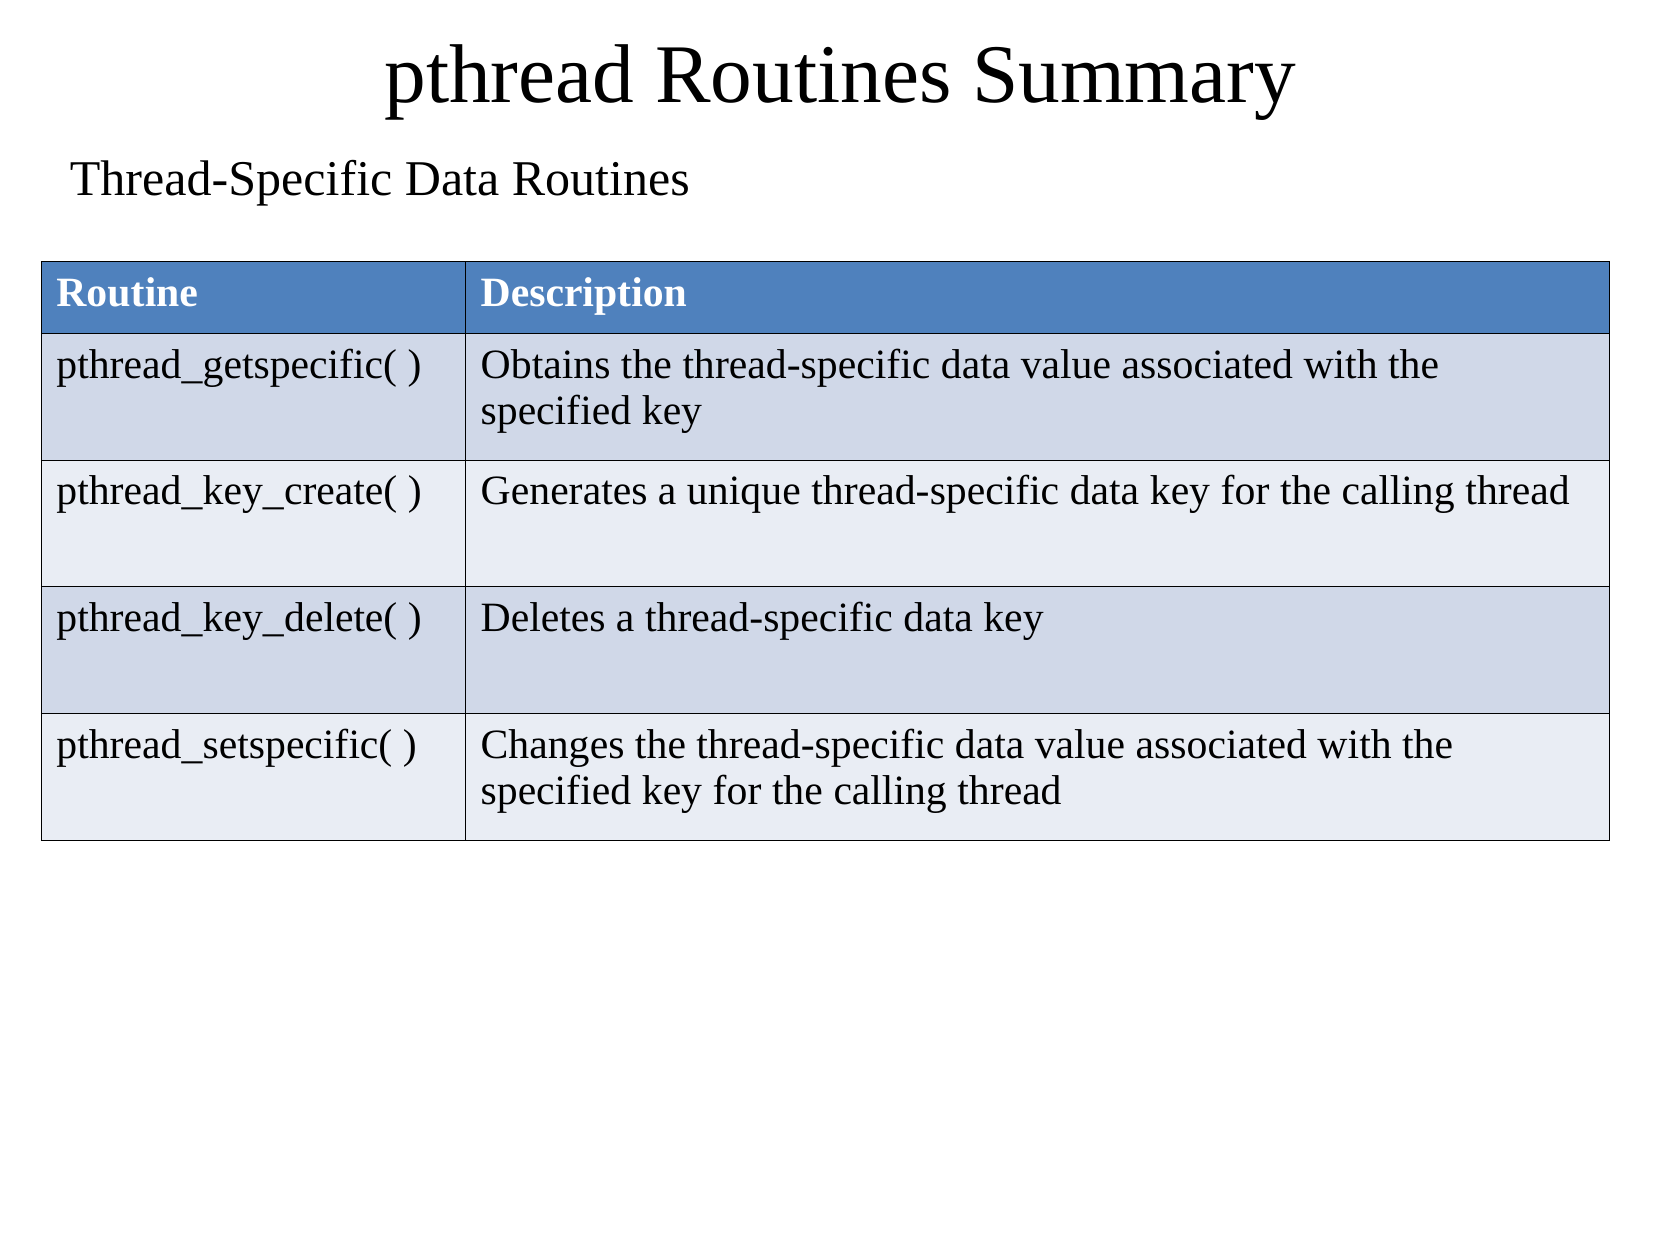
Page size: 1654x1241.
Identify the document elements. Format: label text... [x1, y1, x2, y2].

title pthread Routines Summary [96, 0, 1585, 138]
table_cell pthread_getspecific( ) [42, 334, 465, 460]
table_cell pthread_key_delete( ) [42, 587, 465, 713]
table_cell Generates a unique thread-specific data key for the calling thread [466, 461, 1609, 586]
table_cell pthread_key_create( ) [42, 461, 465, 586]
list Thread-Specific Data Routines [55, 137, 1544, 235]
table_cell Changes the thread-specific data value associated with the specified key for the calling thread [466, 714, 1609, 840]
table_cell pthread_setspecific( ) [42, 714, 465, 840]
table_header Routine [42, 262, 465, 333]
table_cell Deletes a thread-specific data key [466, 587, 1609, 713]
table_cell Obtains the thread-specific data value associated with the specified key [466, 334, 1609, 460]
table_header Description [466, 262, 1609, 333]
